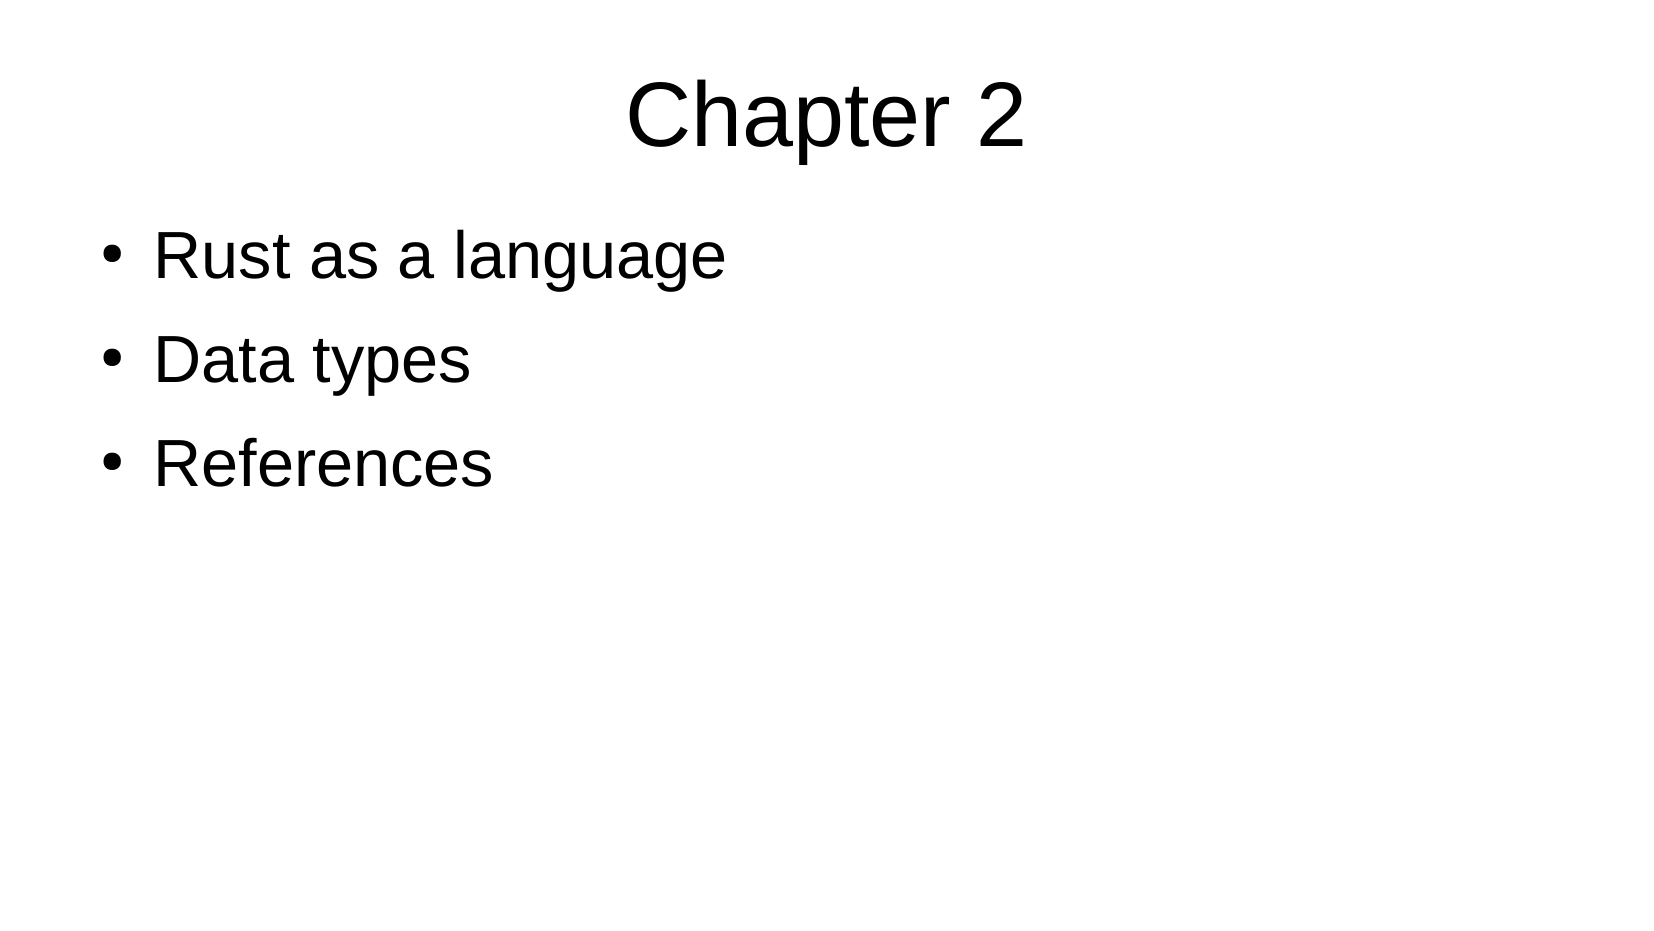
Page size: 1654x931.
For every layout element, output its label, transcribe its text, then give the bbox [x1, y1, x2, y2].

list Rust as a language Data types References [82, 217, 1571, 758]
title Chapter 2 [82, 37, 1571, 193]
